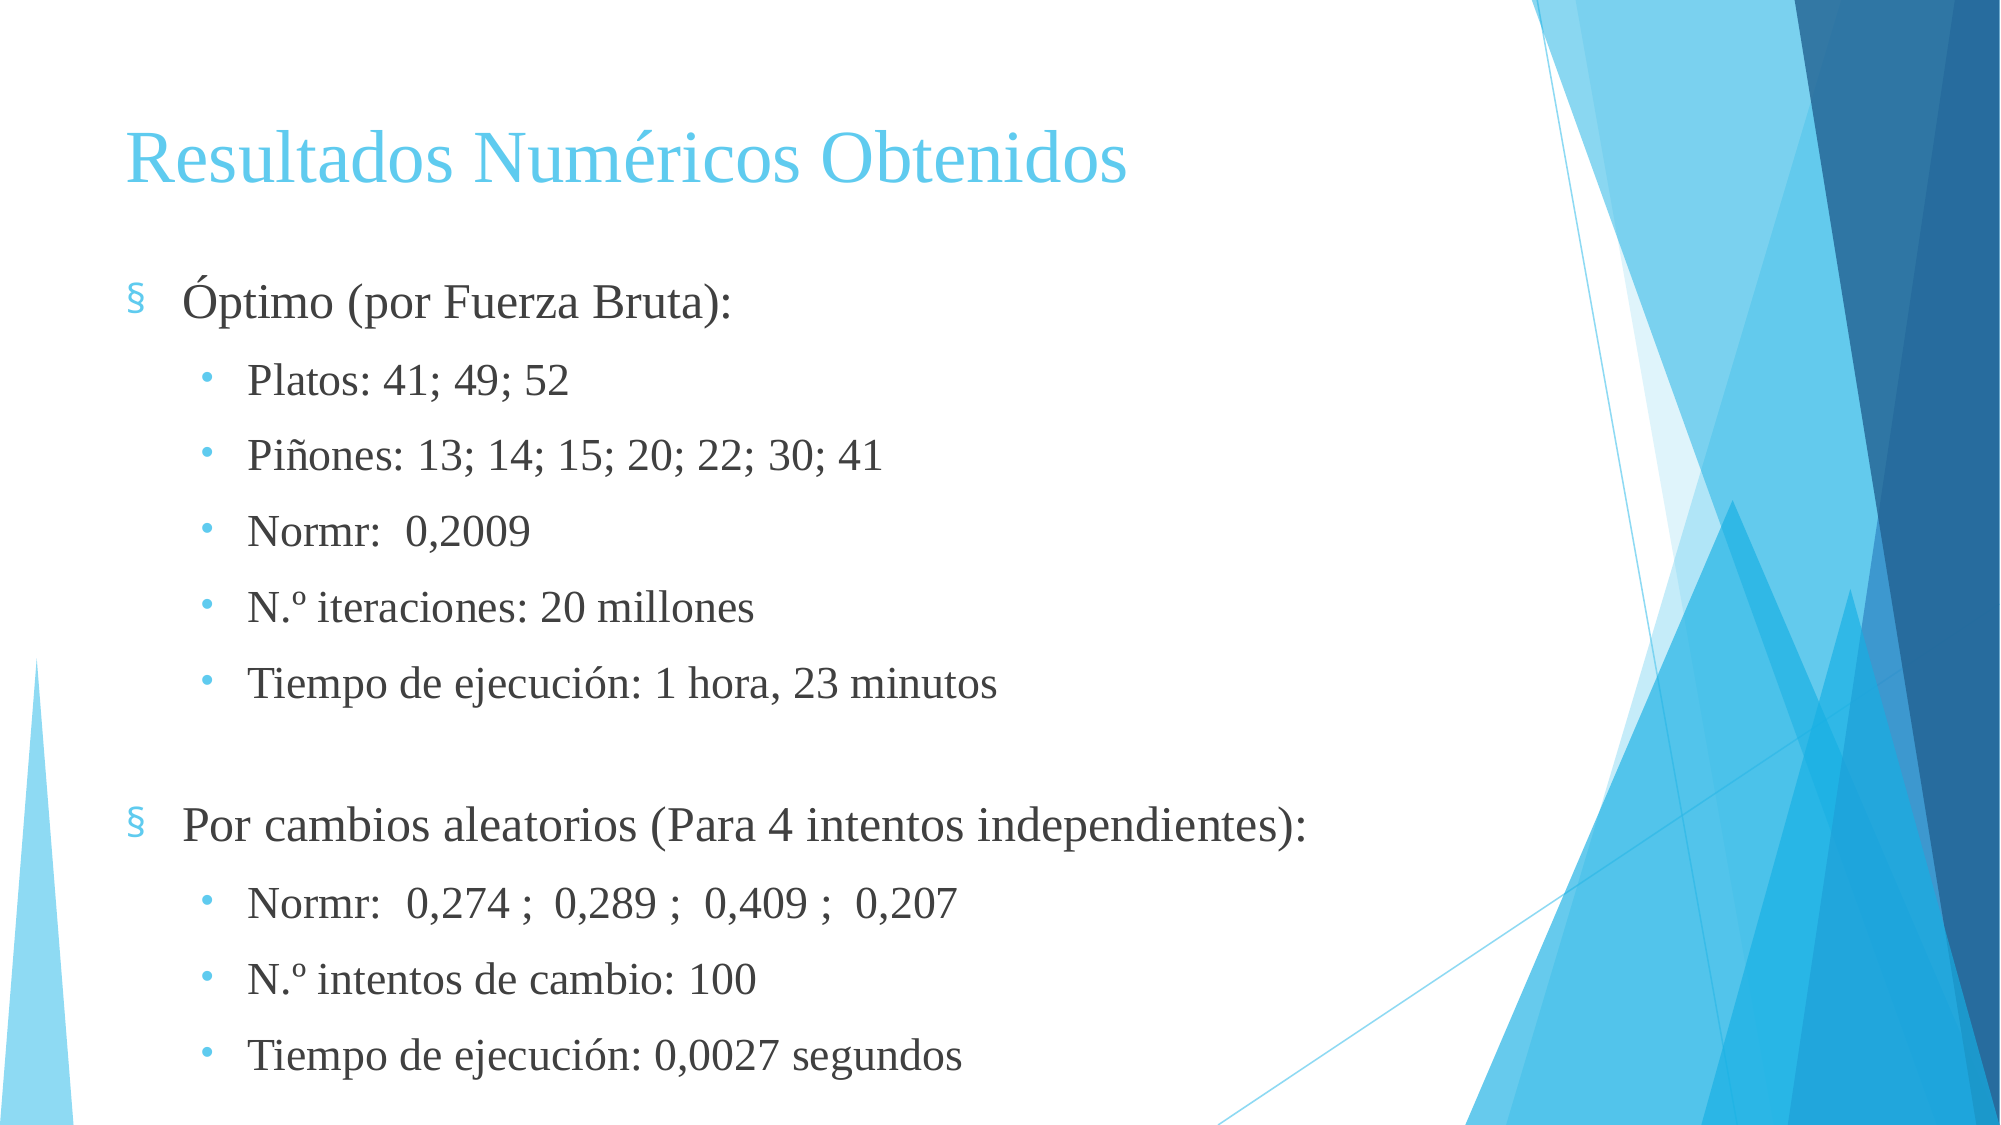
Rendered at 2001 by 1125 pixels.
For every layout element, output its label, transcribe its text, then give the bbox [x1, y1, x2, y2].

list Óptimo (por Fuerza Bruta): Platos: 41; 49; 52 Piñones: 13; 14; 15; 20; 22; 30; 41 Normr: 0,2009 N.º iteraciones: 20 millones Tiempo de ejecución: 1 hora, 23 minutos Por cambios aleatorios (Para 4 intentos independientes): Normr: 0,274 ; 0,289 ; 0,409 ; 0,207 N.º intentos de cambio: 100 Tiempo de ejecución: 0,0027 segundos [111, 260, 1522, 1048]
title Resultados Numéricos Obtenidos [111, 99, 1522, 260]
